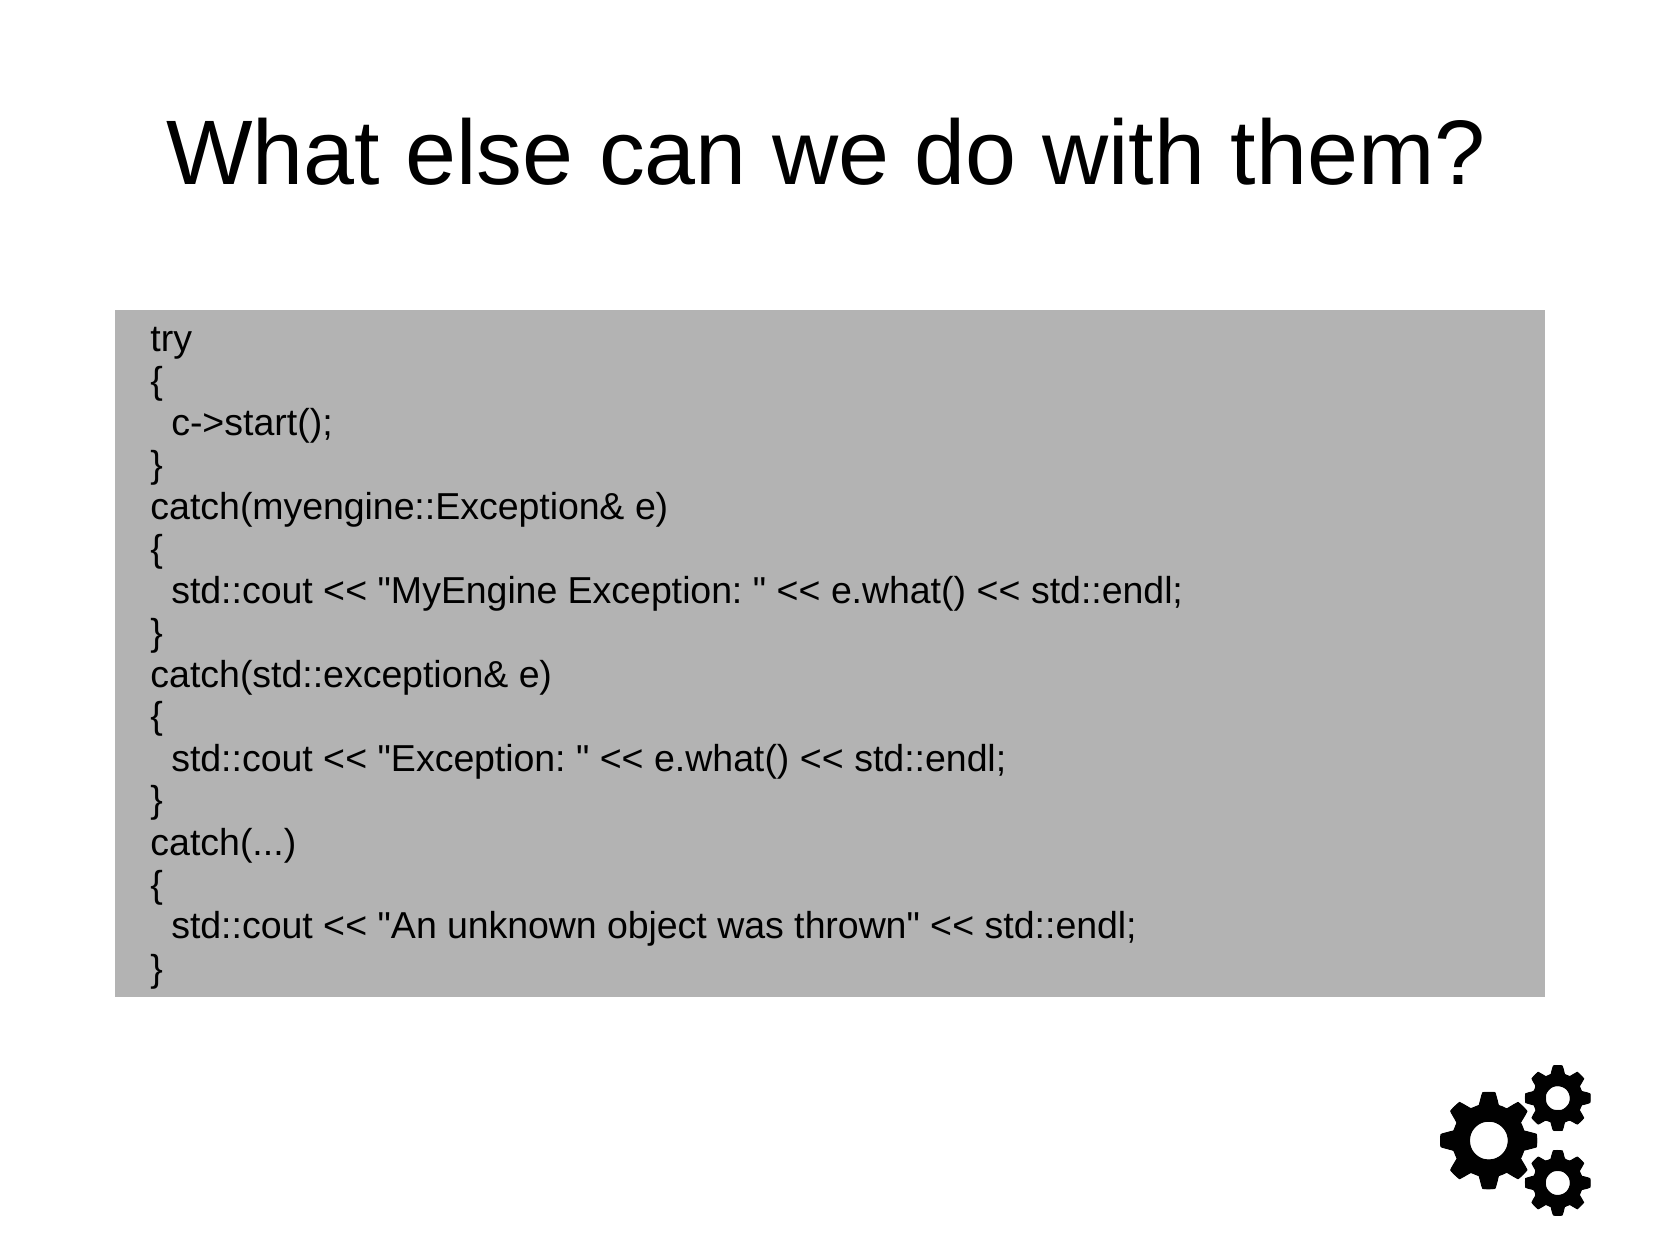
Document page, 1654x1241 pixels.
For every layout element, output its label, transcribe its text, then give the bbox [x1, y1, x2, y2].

picture [1440, 1065, 1591, 1216]
table_header try { c->start(); } catch(myengine::Exception& e) { std::cout << "MyEngine Exception: " << e.what() << std::endl; } catch(std::exception& e) { std::cout << "Exception: " << e.what() << std::endl; } catch(...) { std::cout << "An unknown object was thrown" << std::endl; } [115, 310, 1545, 997]
title What else can we do with them? [82, 49, 1571, 257]
